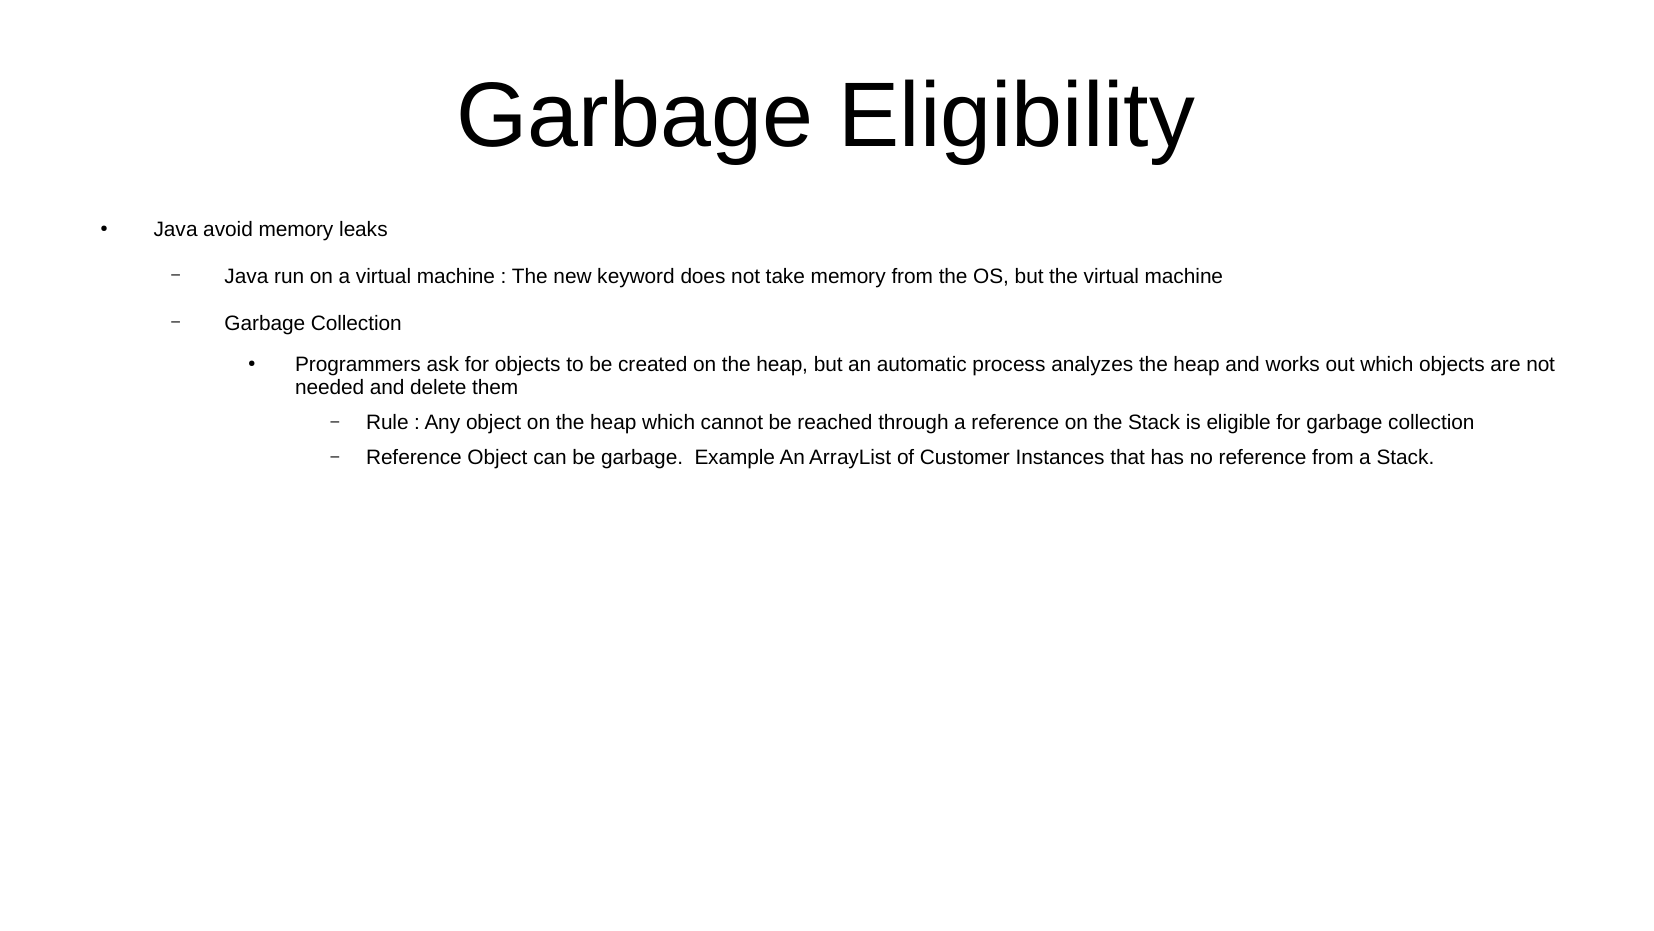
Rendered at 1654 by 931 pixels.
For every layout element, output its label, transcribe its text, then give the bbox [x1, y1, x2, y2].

title Garbage Eligibility [82, 37, 1571, 193]
list Java avoid memory leaks Java run on a virtual machine : The new keyword does not take memory from the OS, but the virtual machine Garbage Collection Programmers ask for objects to be created on the heap, but an automatic process analyzes the heap and works out which objects are not needed and delete them Rule : Any object on the heap which cannot be reached through a reference on the Stack is eligible for garbage collection Reference Object can be garbage. Example An ArrayList of Customer Instances that has no reference from a Stack. [82, 217, 1591, 916]
